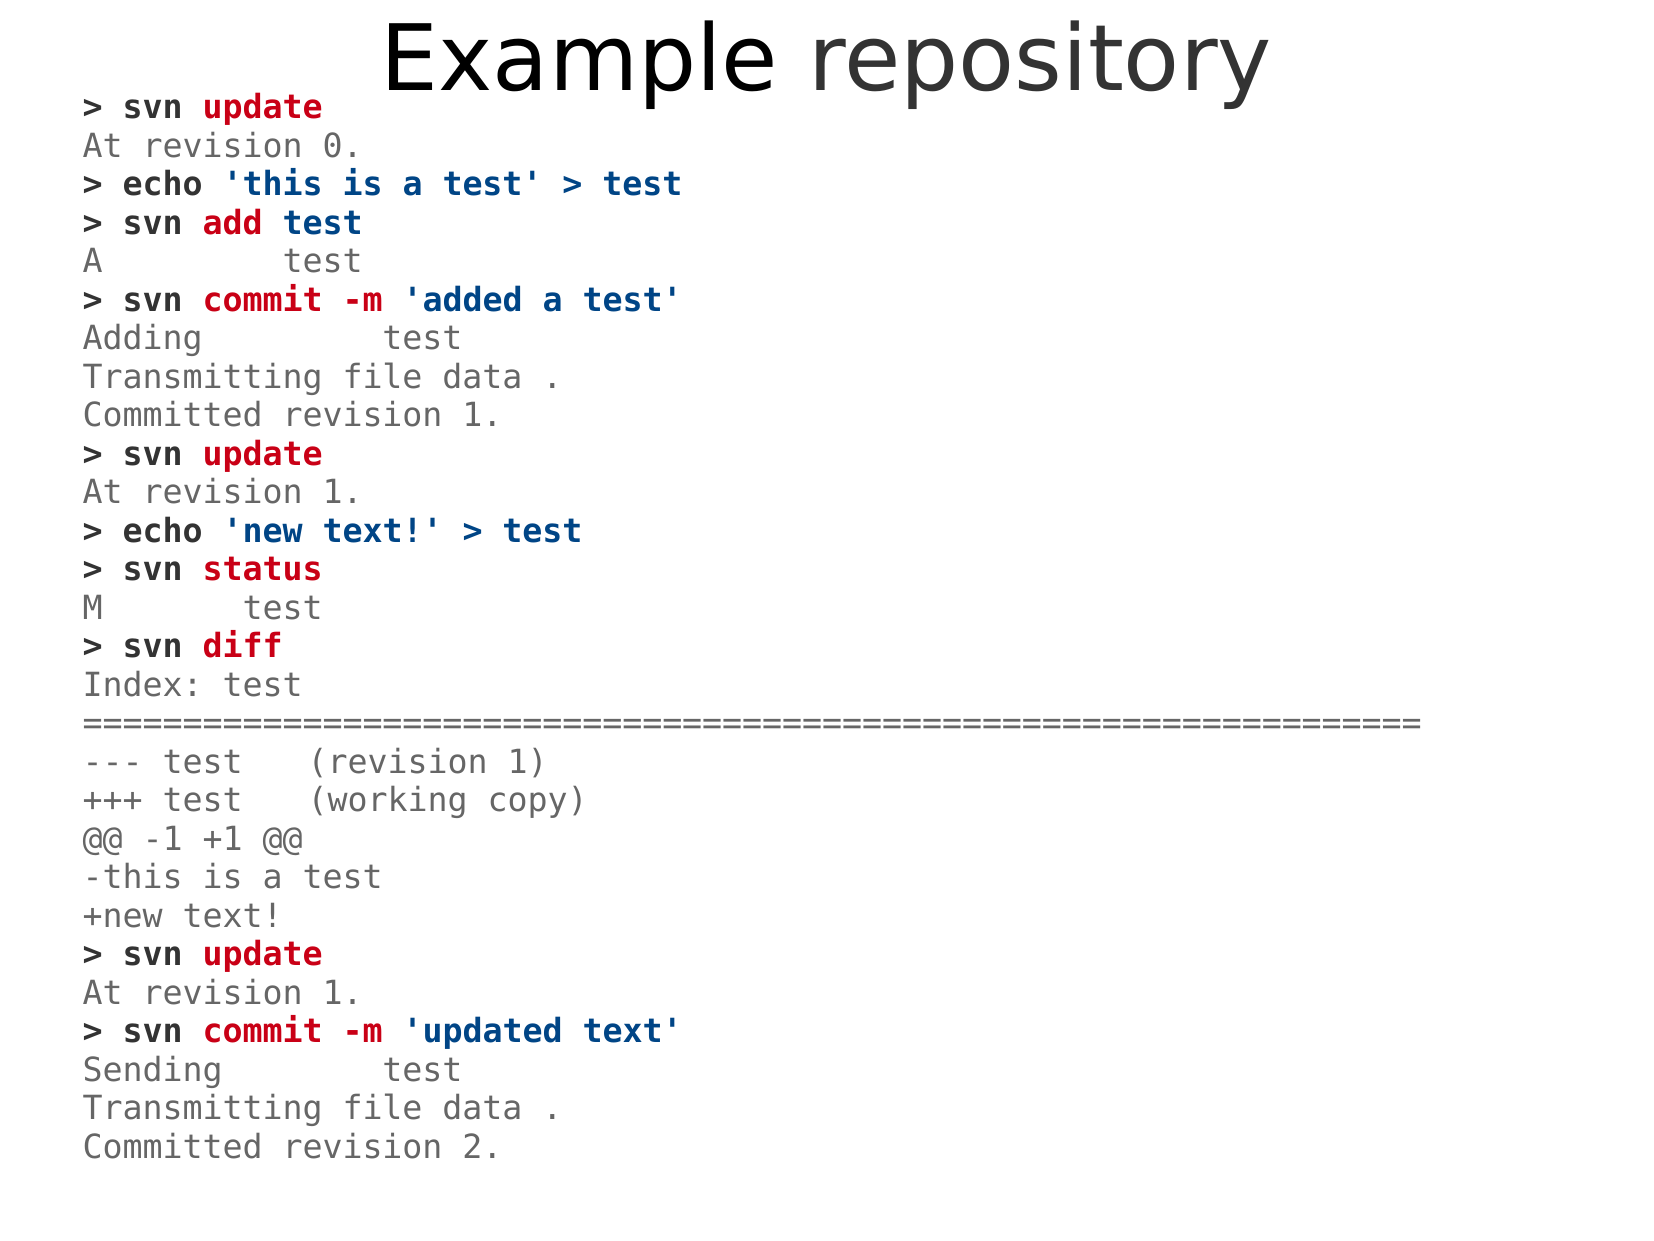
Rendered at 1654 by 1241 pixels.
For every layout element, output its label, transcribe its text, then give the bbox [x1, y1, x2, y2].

title Example repository [82, 0, 1571, 84]
subtitle > svn update At revision 0. > echo 'this is a test' > test > svn add test A test > svn commit -m 'added a test' Adding test Transmitting file data . Committed revision 1. > svn update At revision 1. > echo 'new text!' > test > svn status M test > svn diff Index: test =================================================================== --- test (revision 1) +++ test (working copy) @@ -1 +1 @@ -this is a test +new text! > svn update At revision 1. > svn commit -m 'updated text' Sending test Transmitting file data . Committed revision 2. [82, 84, 1571, 1208]
